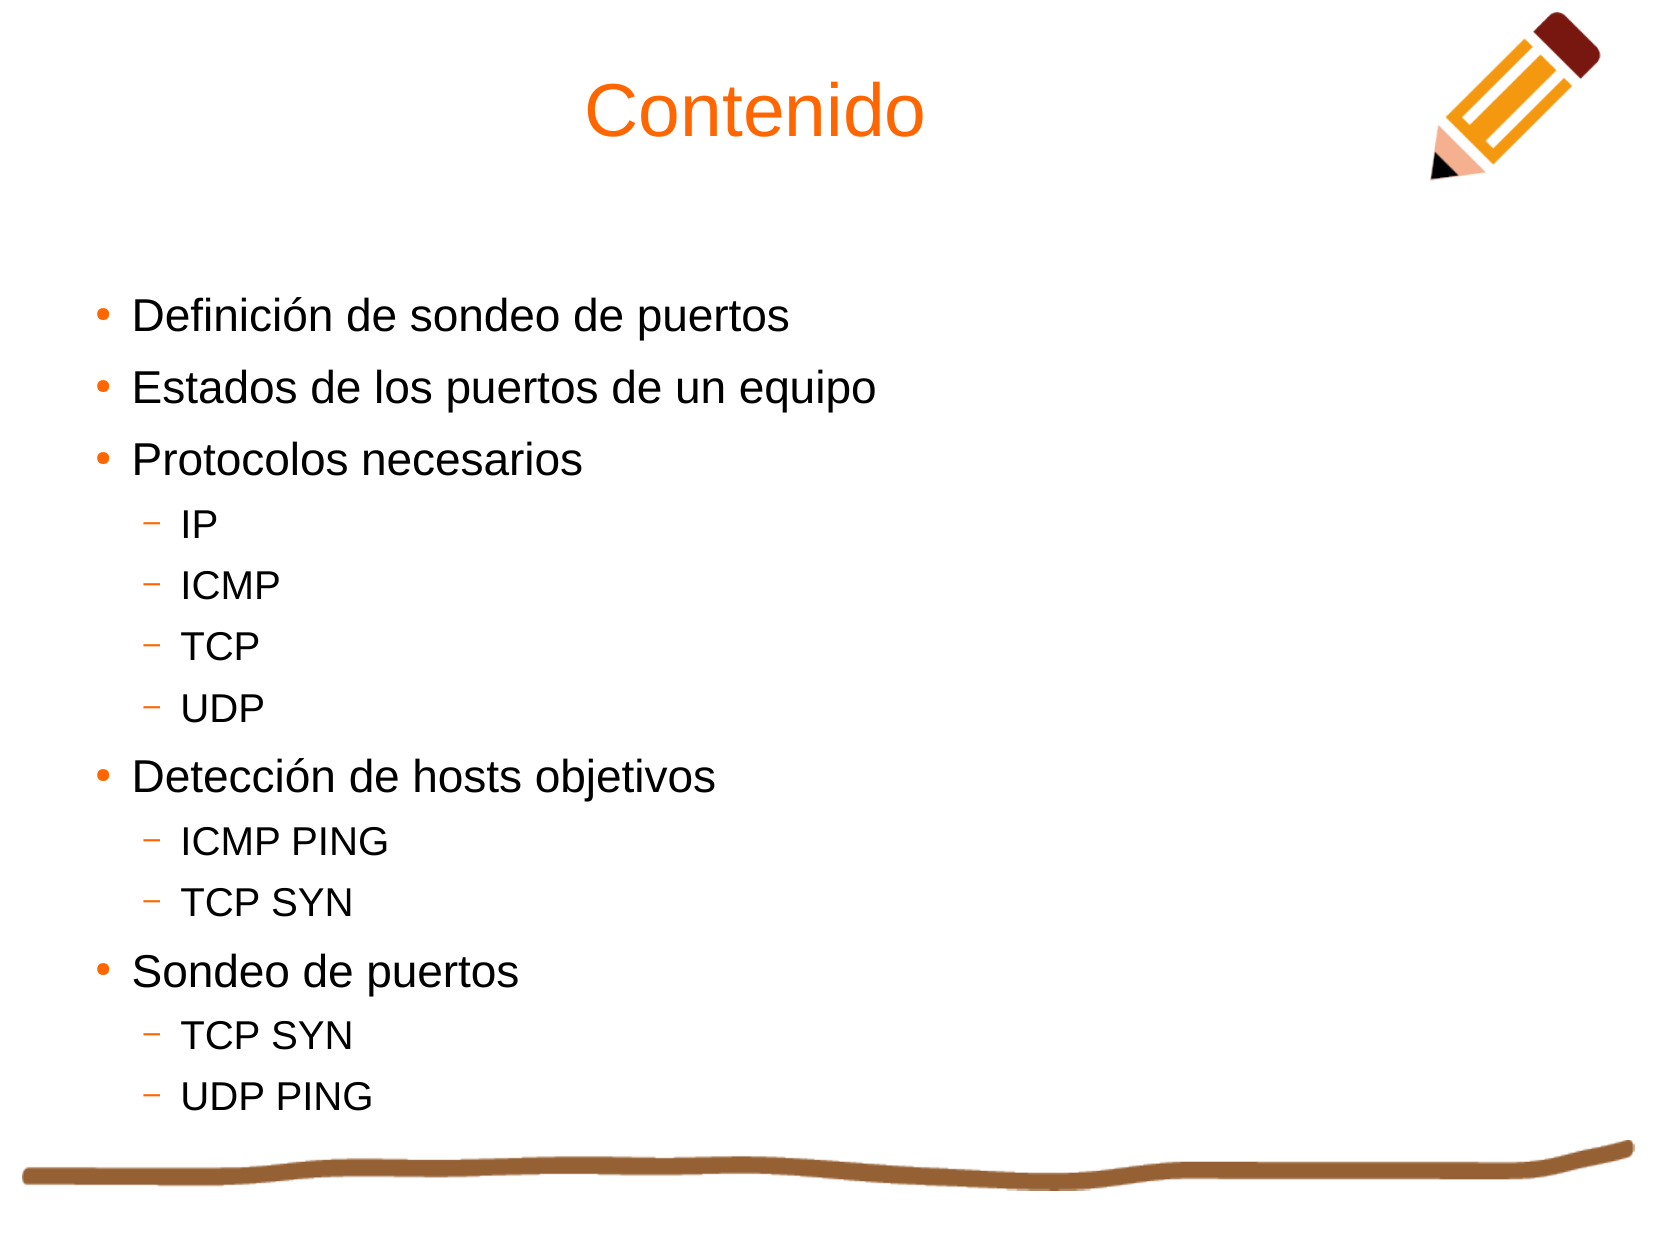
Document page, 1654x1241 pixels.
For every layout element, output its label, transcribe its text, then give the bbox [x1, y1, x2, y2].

picture [22, 1140, 1635, 1191]
title Contenido [82, 49, 1430, 172]
picture [1430, 12, 1601, 181]
list Definición de sondeo de puertos Estados de los puertos de un equipo Protocolos necesarios IP ICMP TCP UDP Detección de hosts objetivos ICMP PING TCP SYN Sondeo de puertos TCP SYN UDP PING [82, 290, 1571, 1122]
